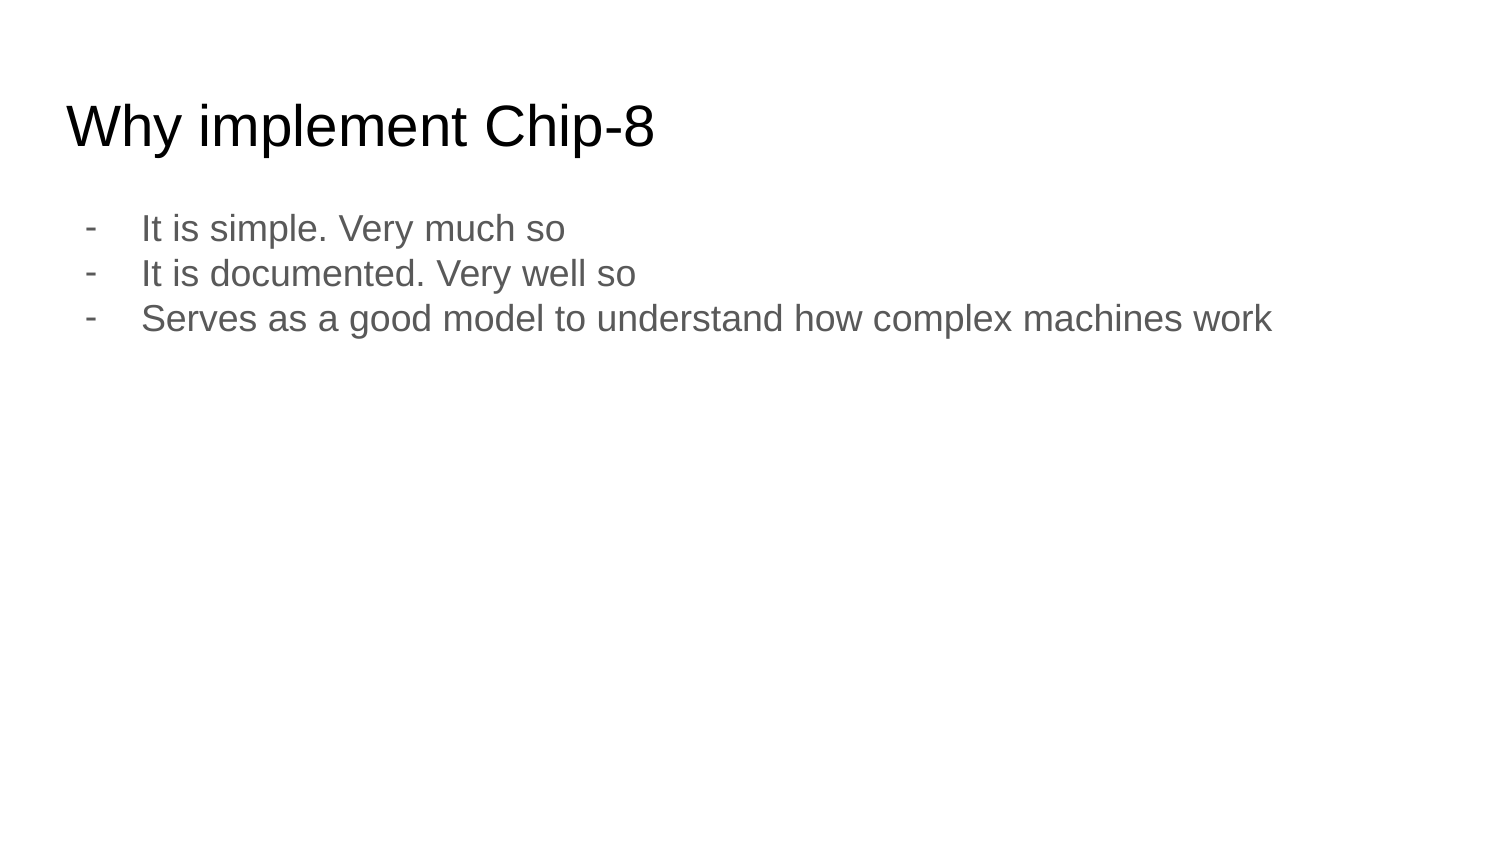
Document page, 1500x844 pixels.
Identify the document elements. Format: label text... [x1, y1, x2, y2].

title Why implement Chip-8 [51, 72, 1449, 167]
list It is simple. Very much so It is documented. Very well so Serves as a good model to understand how complex machines work [51, 189, 1449, 750]
